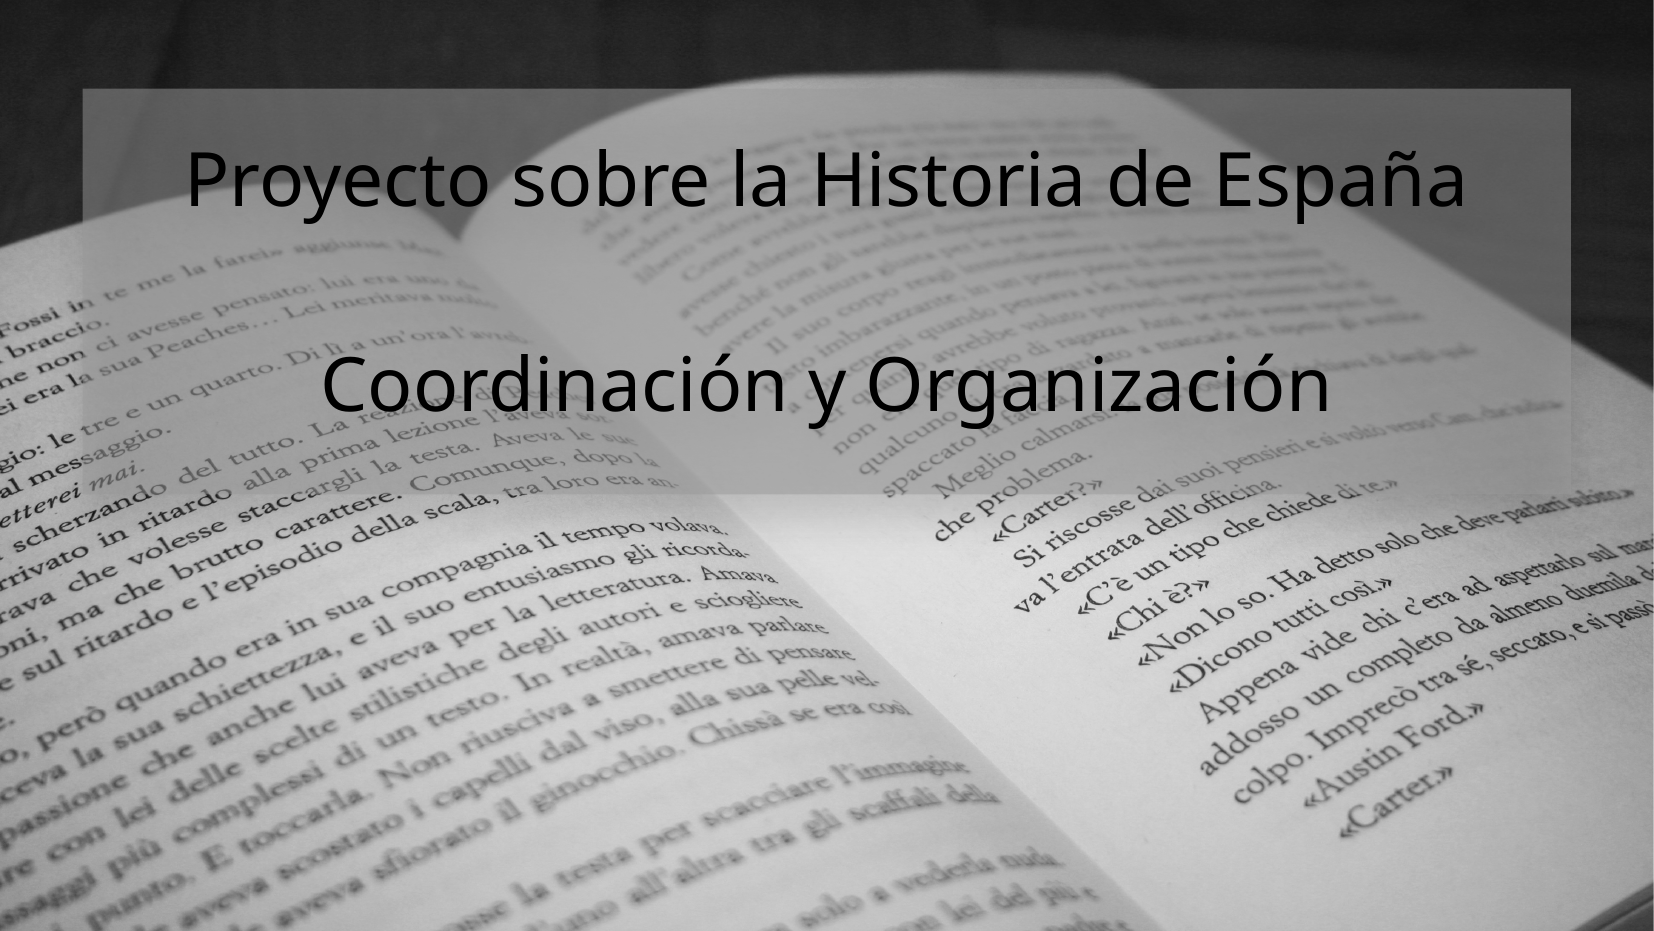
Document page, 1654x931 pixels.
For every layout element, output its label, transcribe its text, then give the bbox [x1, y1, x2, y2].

picture [0, 0, 1654, 931]
title Proyecto sobre la Historia de España Coordinación y Organización [82, 88, 1571, 495]
